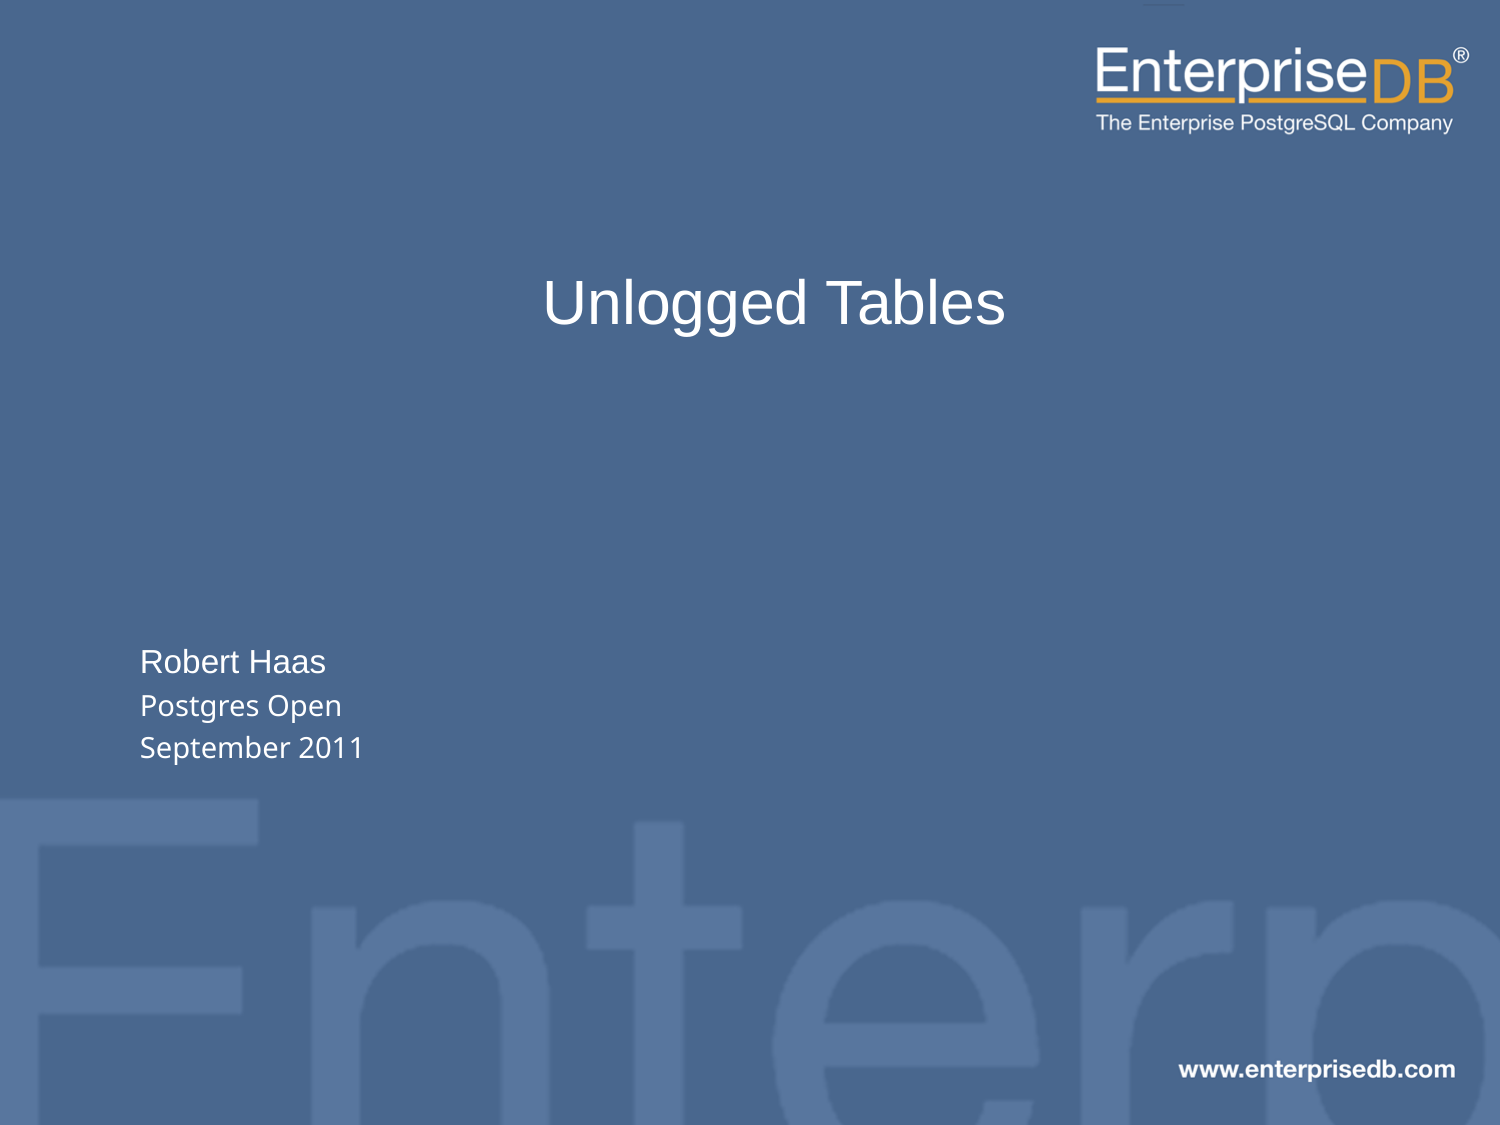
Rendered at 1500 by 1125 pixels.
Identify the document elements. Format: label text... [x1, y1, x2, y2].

text_box Robert Haas Postgres Open September 2011 [125, 624, 775, 730]
title Unlogged Tables [125, 224, 1425, 375]
picture [0, 0, 1500, 1125]
